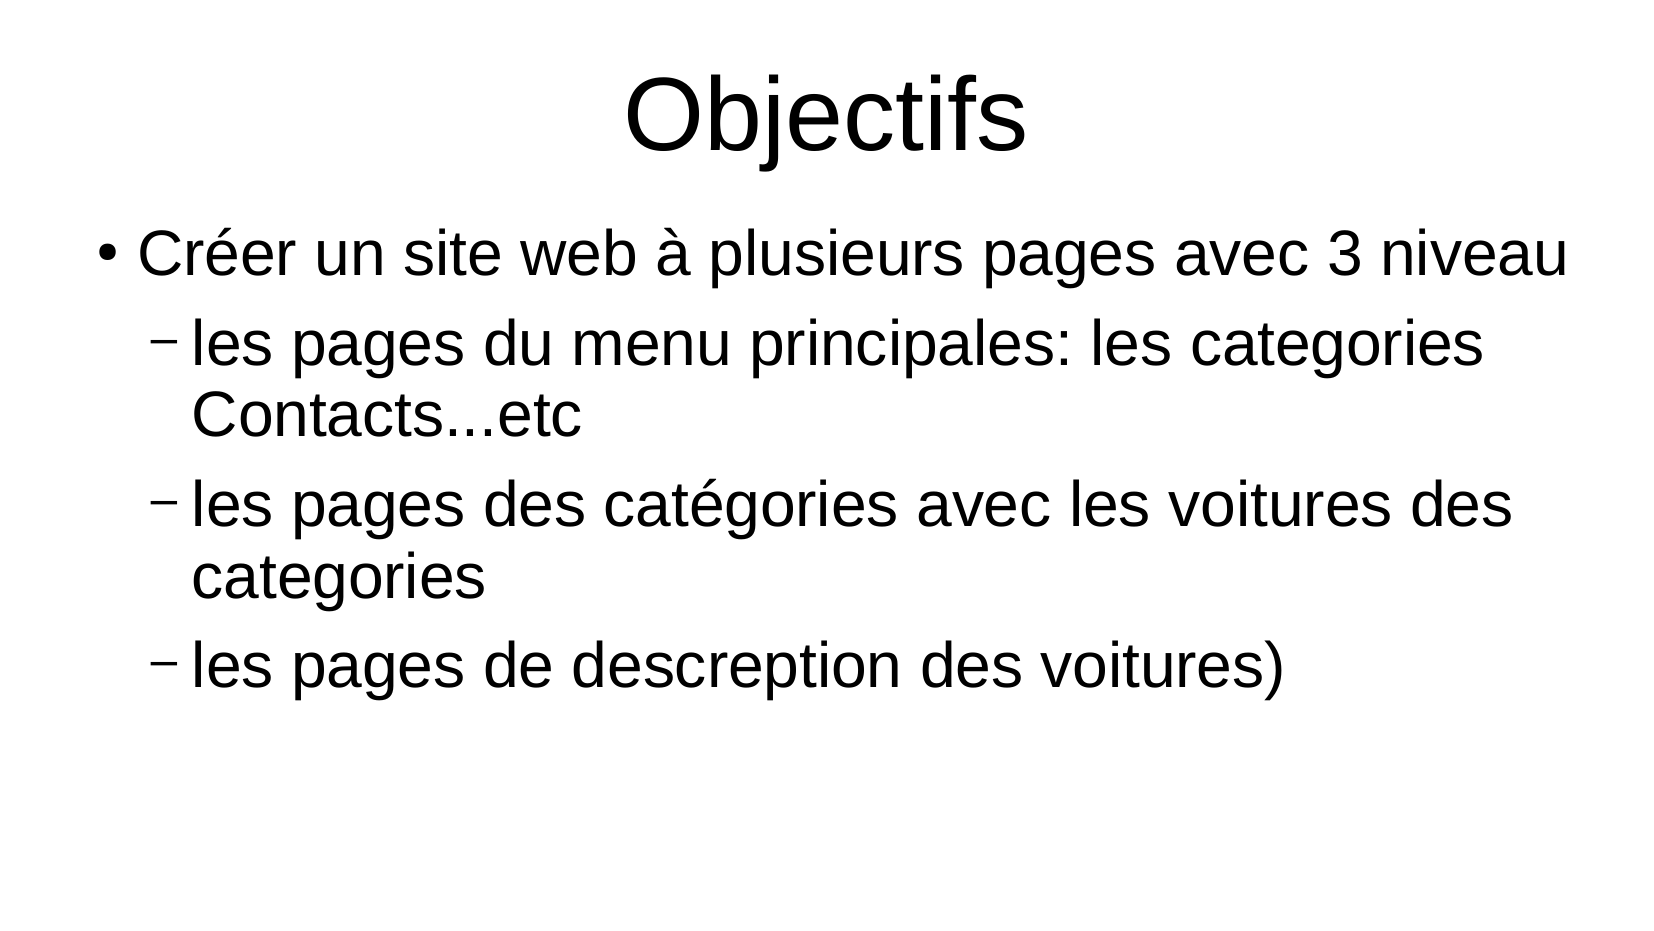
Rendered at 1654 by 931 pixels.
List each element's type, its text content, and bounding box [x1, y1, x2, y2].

title Objectifs [82, 37, 1571, 193]
list Créer un site web à plusieurs pages avec 3 niveau les pages du menu principales: les categories Contacts...etc les pages des catégories avec les voitures des categories les pages de descreption des voitures) [82, 217, 1571, 758]
